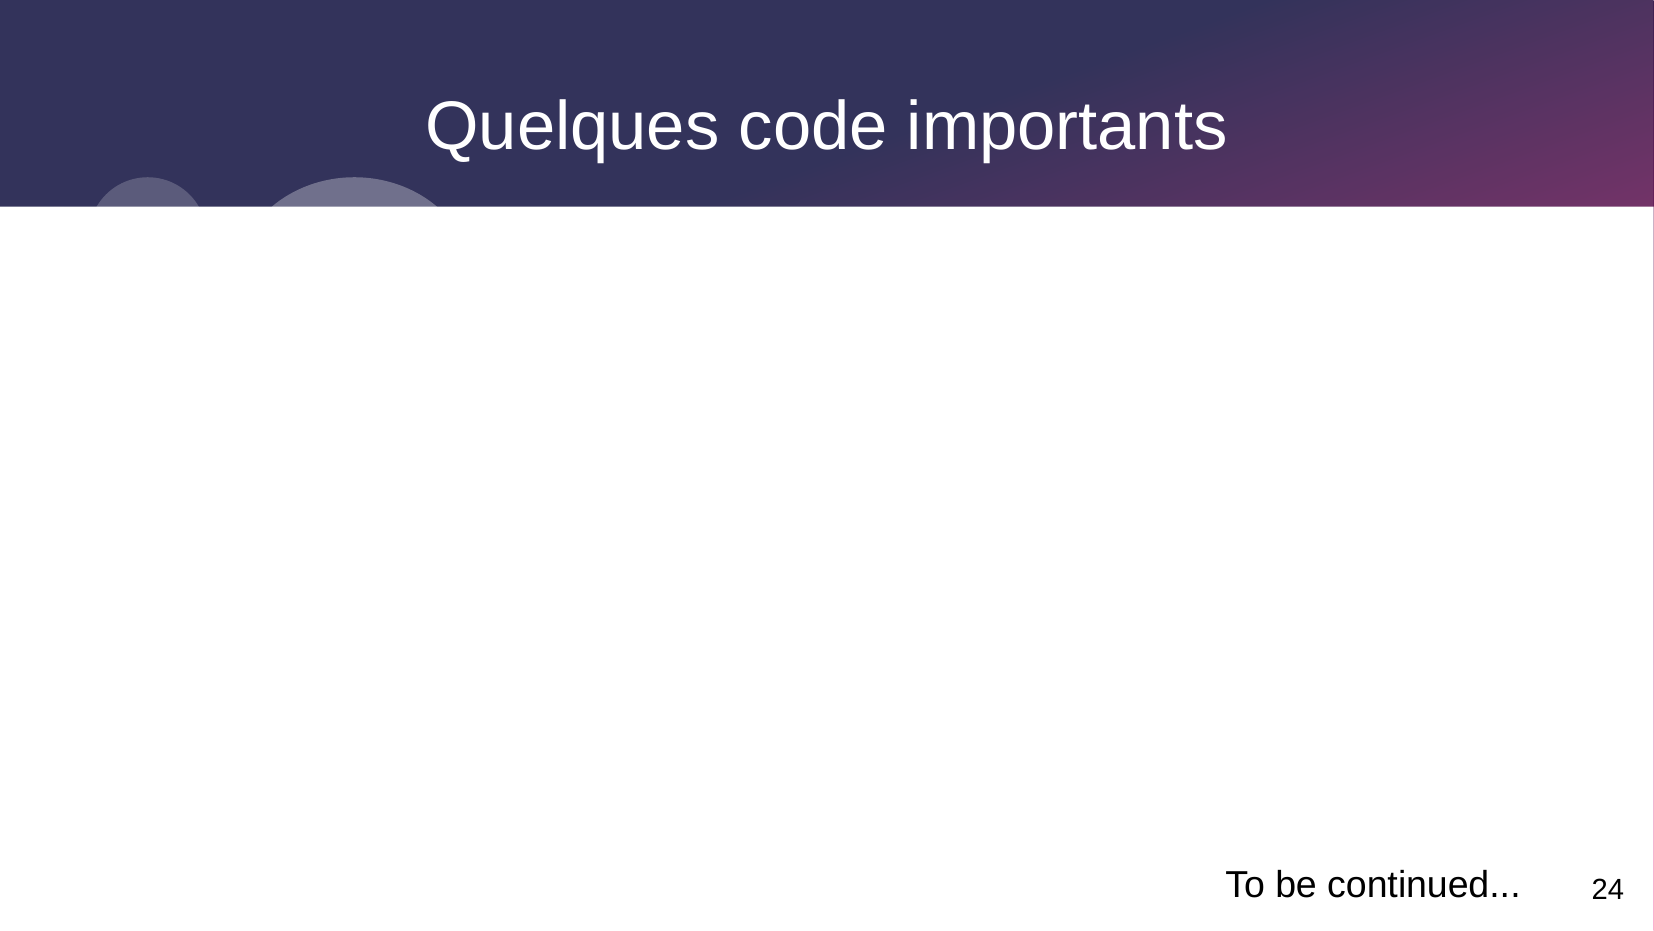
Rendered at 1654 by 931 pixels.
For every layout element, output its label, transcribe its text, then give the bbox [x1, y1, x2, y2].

text_box To be continued... [1210, 856, 1565, 914]
title Quelques code importants [88, 44, 1565, 207]
